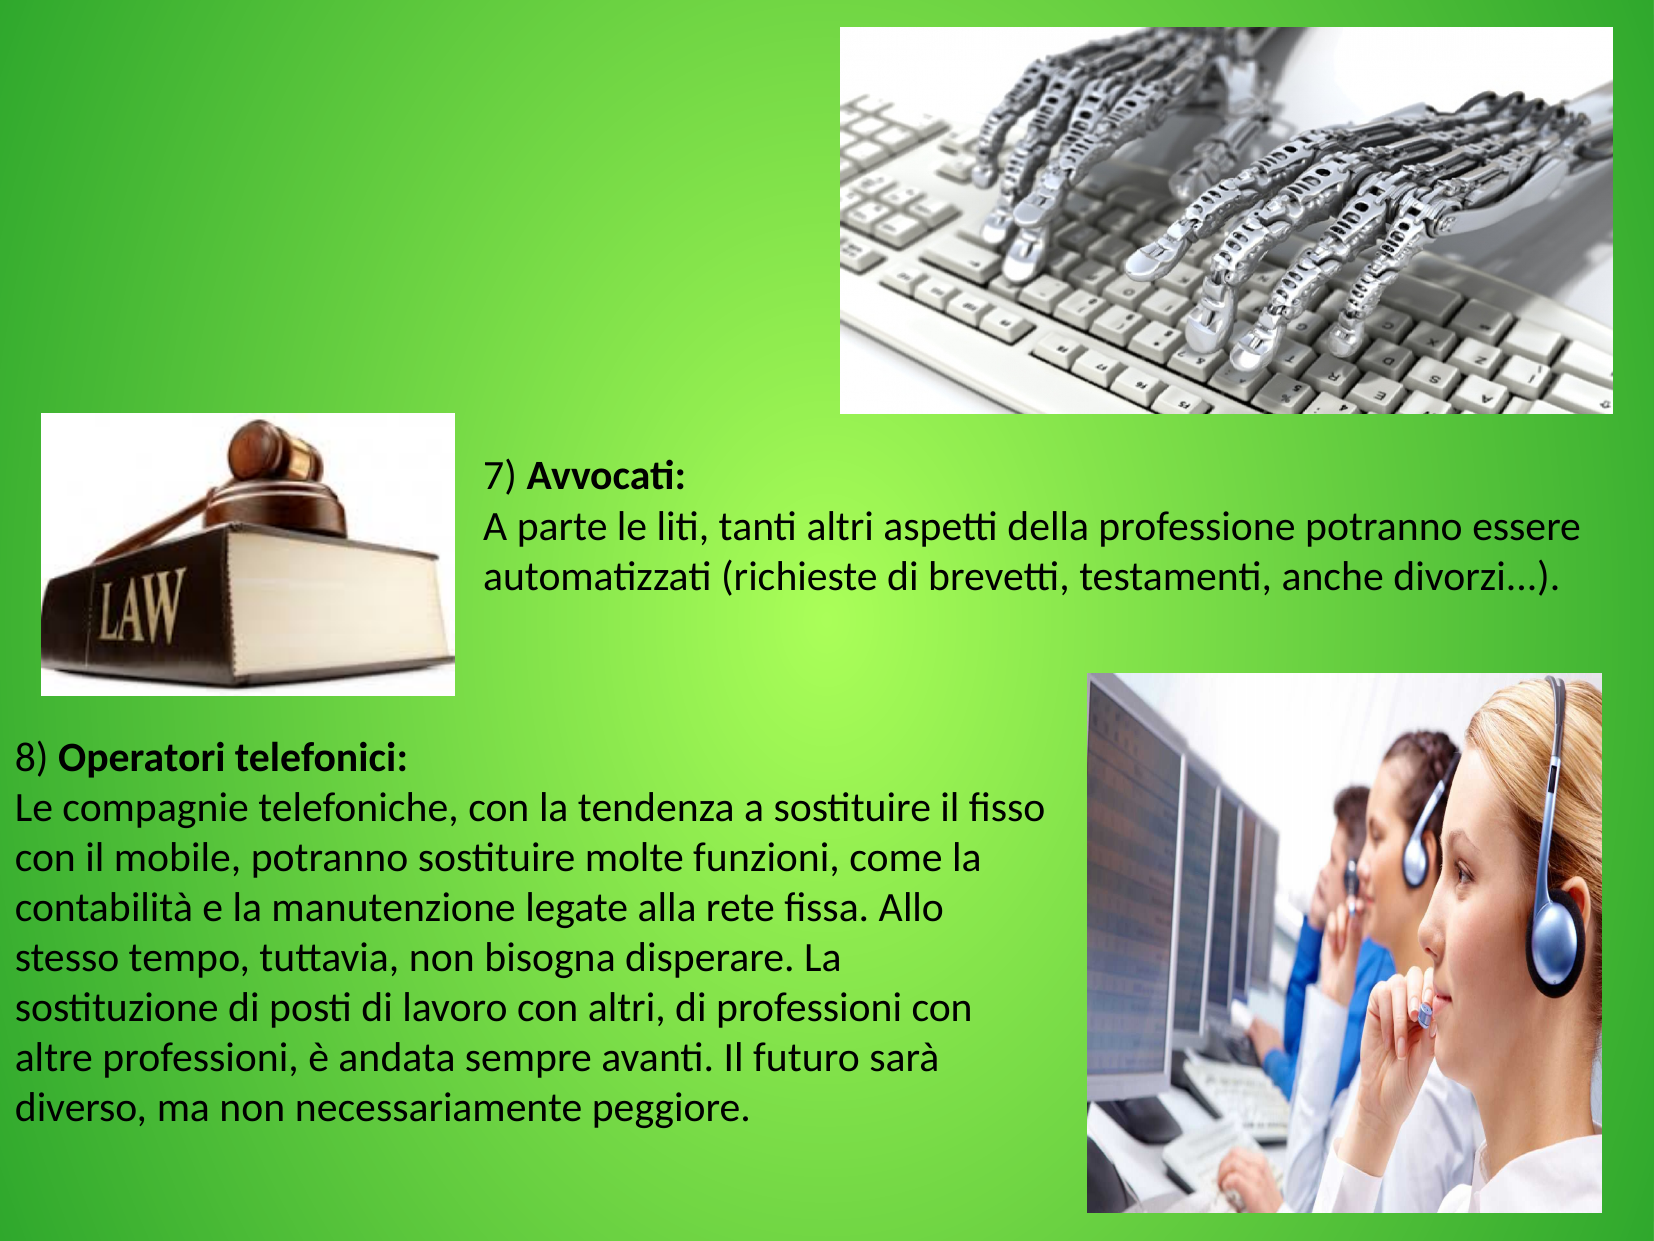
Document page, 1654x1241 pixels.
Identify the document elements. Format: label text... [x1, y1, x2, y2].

picture [41, 413, 455, 696]
text_box 7) Avvocati: A parte le liti, tanti altri aspetti della professione potranno essere automatizzati (richieste di brevetti, testamenti, anche divorzi...). [468, 440, 1613, 606]
text_box 8) Operatori telefonici: Le compagnie telefoniche, con la tendenza a sostituire il fisso con il mobile, potranno sostituire molte funzioni, come la contabilità e la manutenzione legate alla rete fissa. Allo stesso tempo, tuttavia, non bisogna disperare. La sostituzione di posti di lavoro con altri, di professioni con altre professioni, è andata sempre avanti. Il futuro sarà diverso, ma non necessariamente peggiore. [0, 722, 1061, 1138]
picture [840, 27, 1613, 414]
picture [1087, 673, 1602, 1213]
